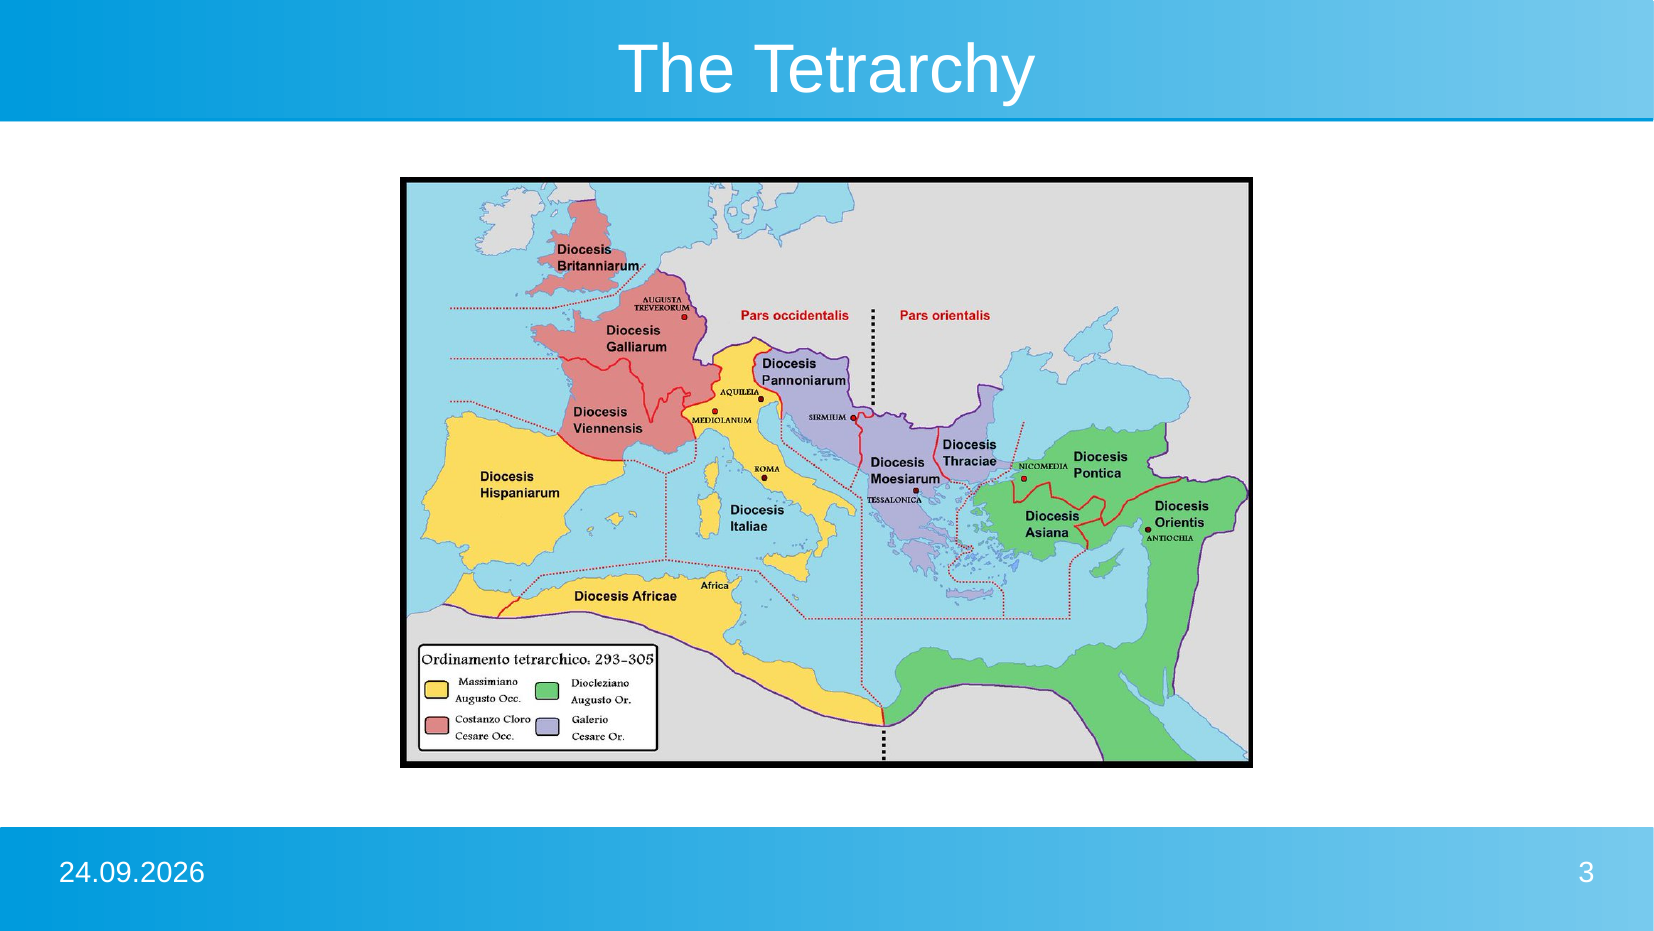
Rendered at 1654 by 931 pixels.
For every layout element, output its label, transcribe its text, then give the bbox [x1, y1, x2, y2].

title The Tetrarchy [59, 29, 1595, 108]
picture [400, 177, 1253, 768]
